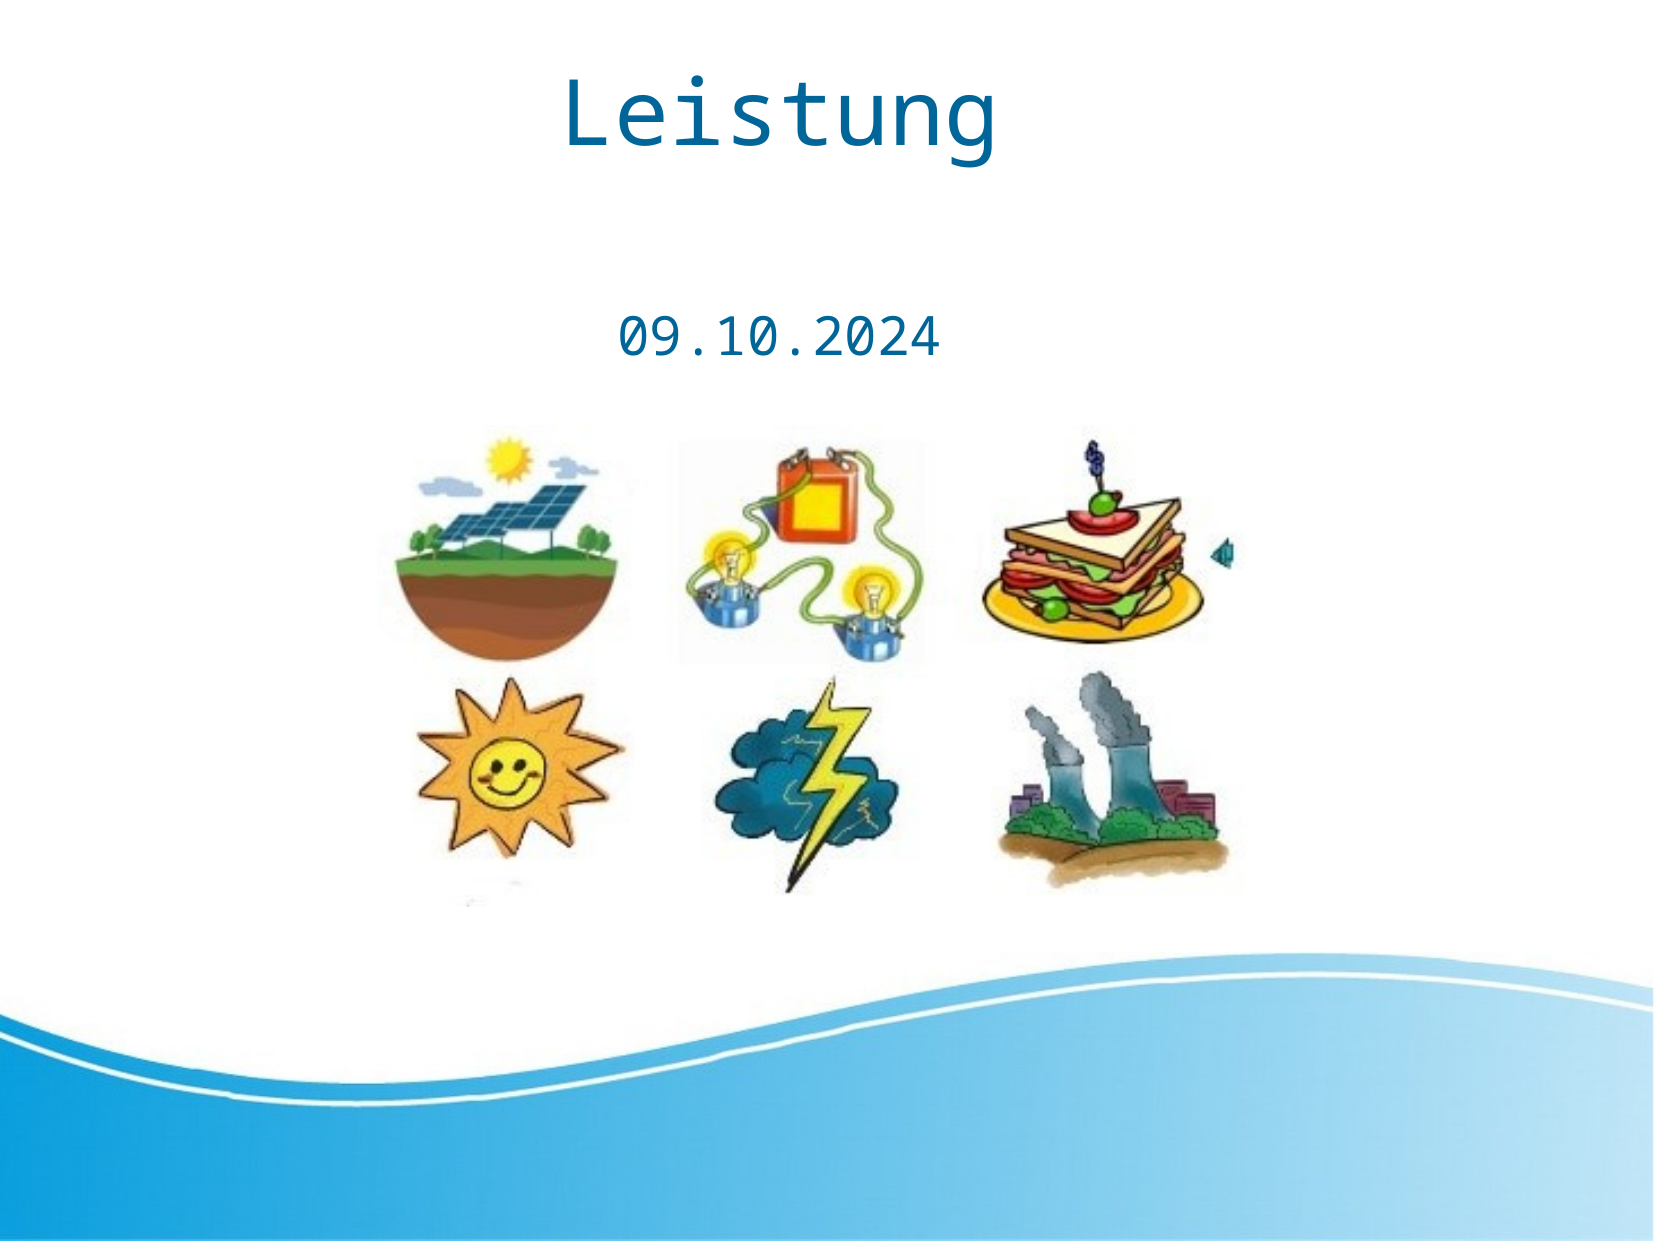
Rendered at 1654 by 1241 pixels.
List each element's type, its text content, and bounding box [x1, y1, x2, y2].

title Leistung 09.10.2024 [35, 51, 1524, 369]
picture [0, 952, 1654, 1241]
picture [377, 425, 1252, 907]
